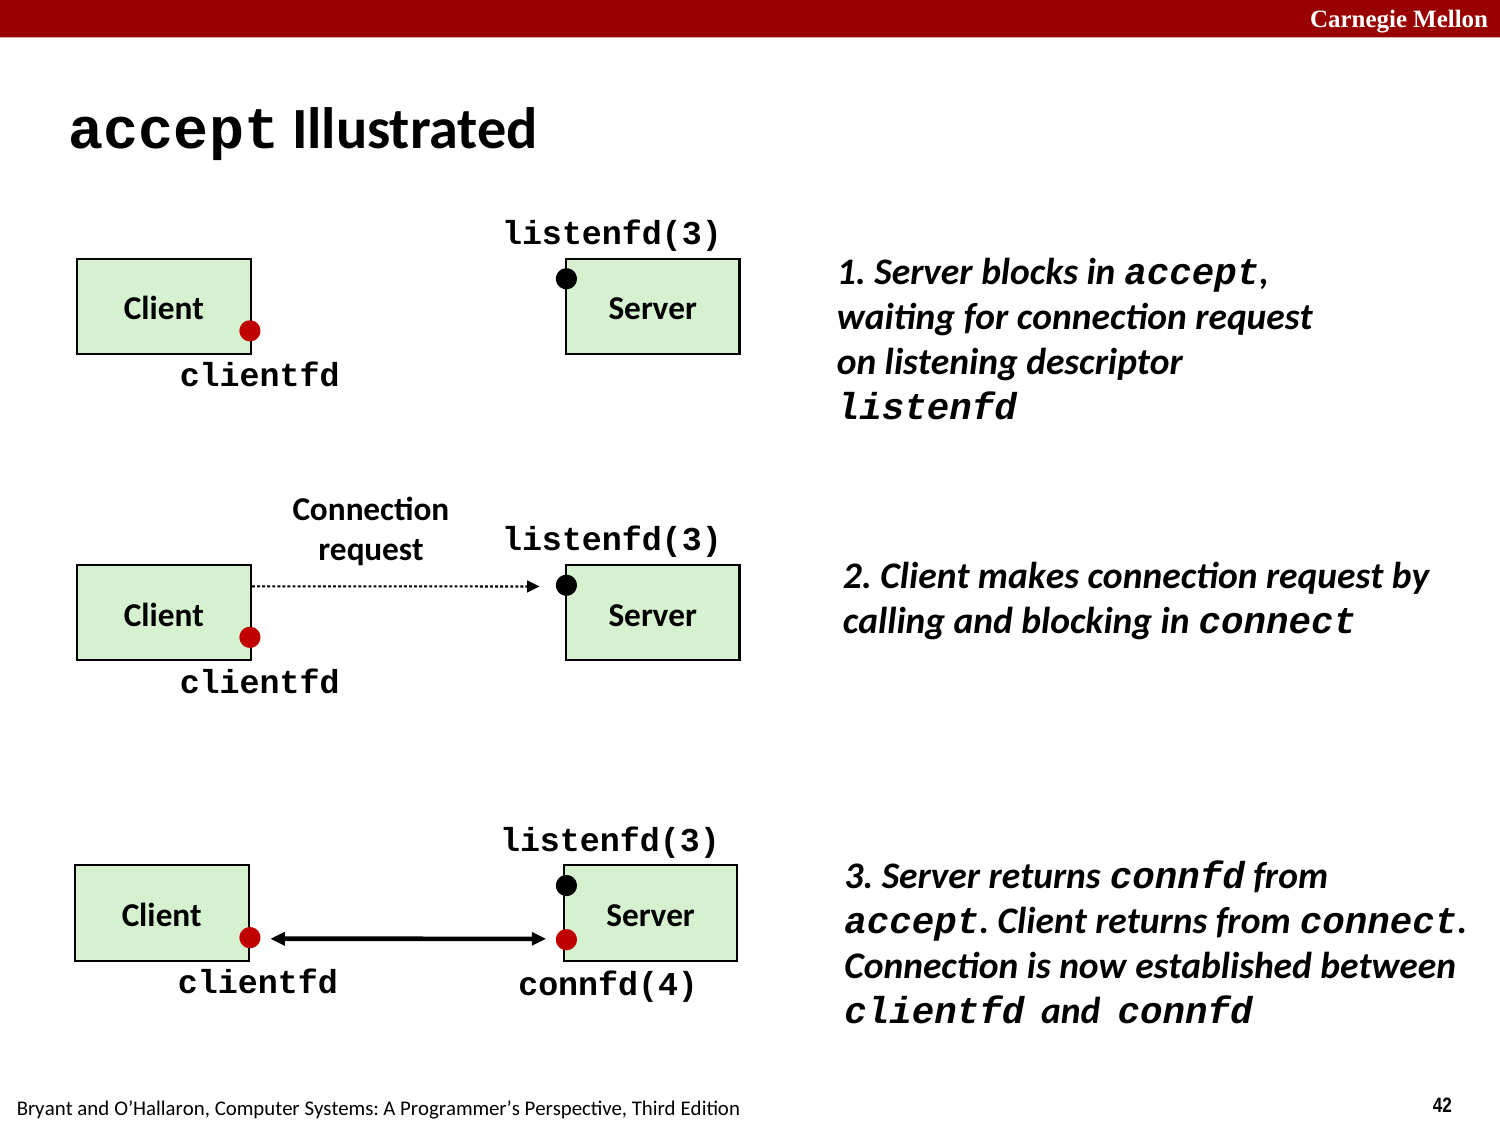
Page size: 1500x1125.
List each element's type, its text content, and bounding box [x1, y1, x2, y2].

text_box clientfd [165, 345, 355, 401]
text_box listenfd(3) [487, 510, 737, 565]
text_box 2. Client makes connection request by calling and blocking in connect [828, 543, 1463, 649]
text_box [239, 626, 261, 648]
text_box Server [565, 258, 740, 354]
text_box listenfd(3) [485, 810, 735, 866]
text_box [555, 929, 577, 951]
text_box 1. Server blocks in accept, waiting for connection request on listening descriptor listenfd [822, 239, 1363, 435]
text_box clientfd [162, 952, 353, 1008]
text_box connfd(4) [503, 954, 714, 1010]
text_box [239, 320, 261, 342]
text_box listenfd(3) [487, 203, 737, 259]
text_box [555, 875, 577, 897]
text_box [239, 927, 261, 949]
text_box Client [77, 565, 251, 661]
title accept Illustrated [53, 78, 1429, 173]
text_box Connection request [277, 479, 465, 575]
text_box [555, 574, 577, 596]
text_box Client [77, 258, 251, 354]
text_box clientfd [165, 652, 355, 708]
text_box Server [563, 865, 738, 961]
text_box Client [75, 865, 249, 961]
text_box [555, 268, 577, 290]
text_box 3. Server returns connfd from accept. Client returns from connect. Connection is now established between clientfd and connfd [829, 843, 1488, 1039]
text_box Server [565, 565, 740, 661]
